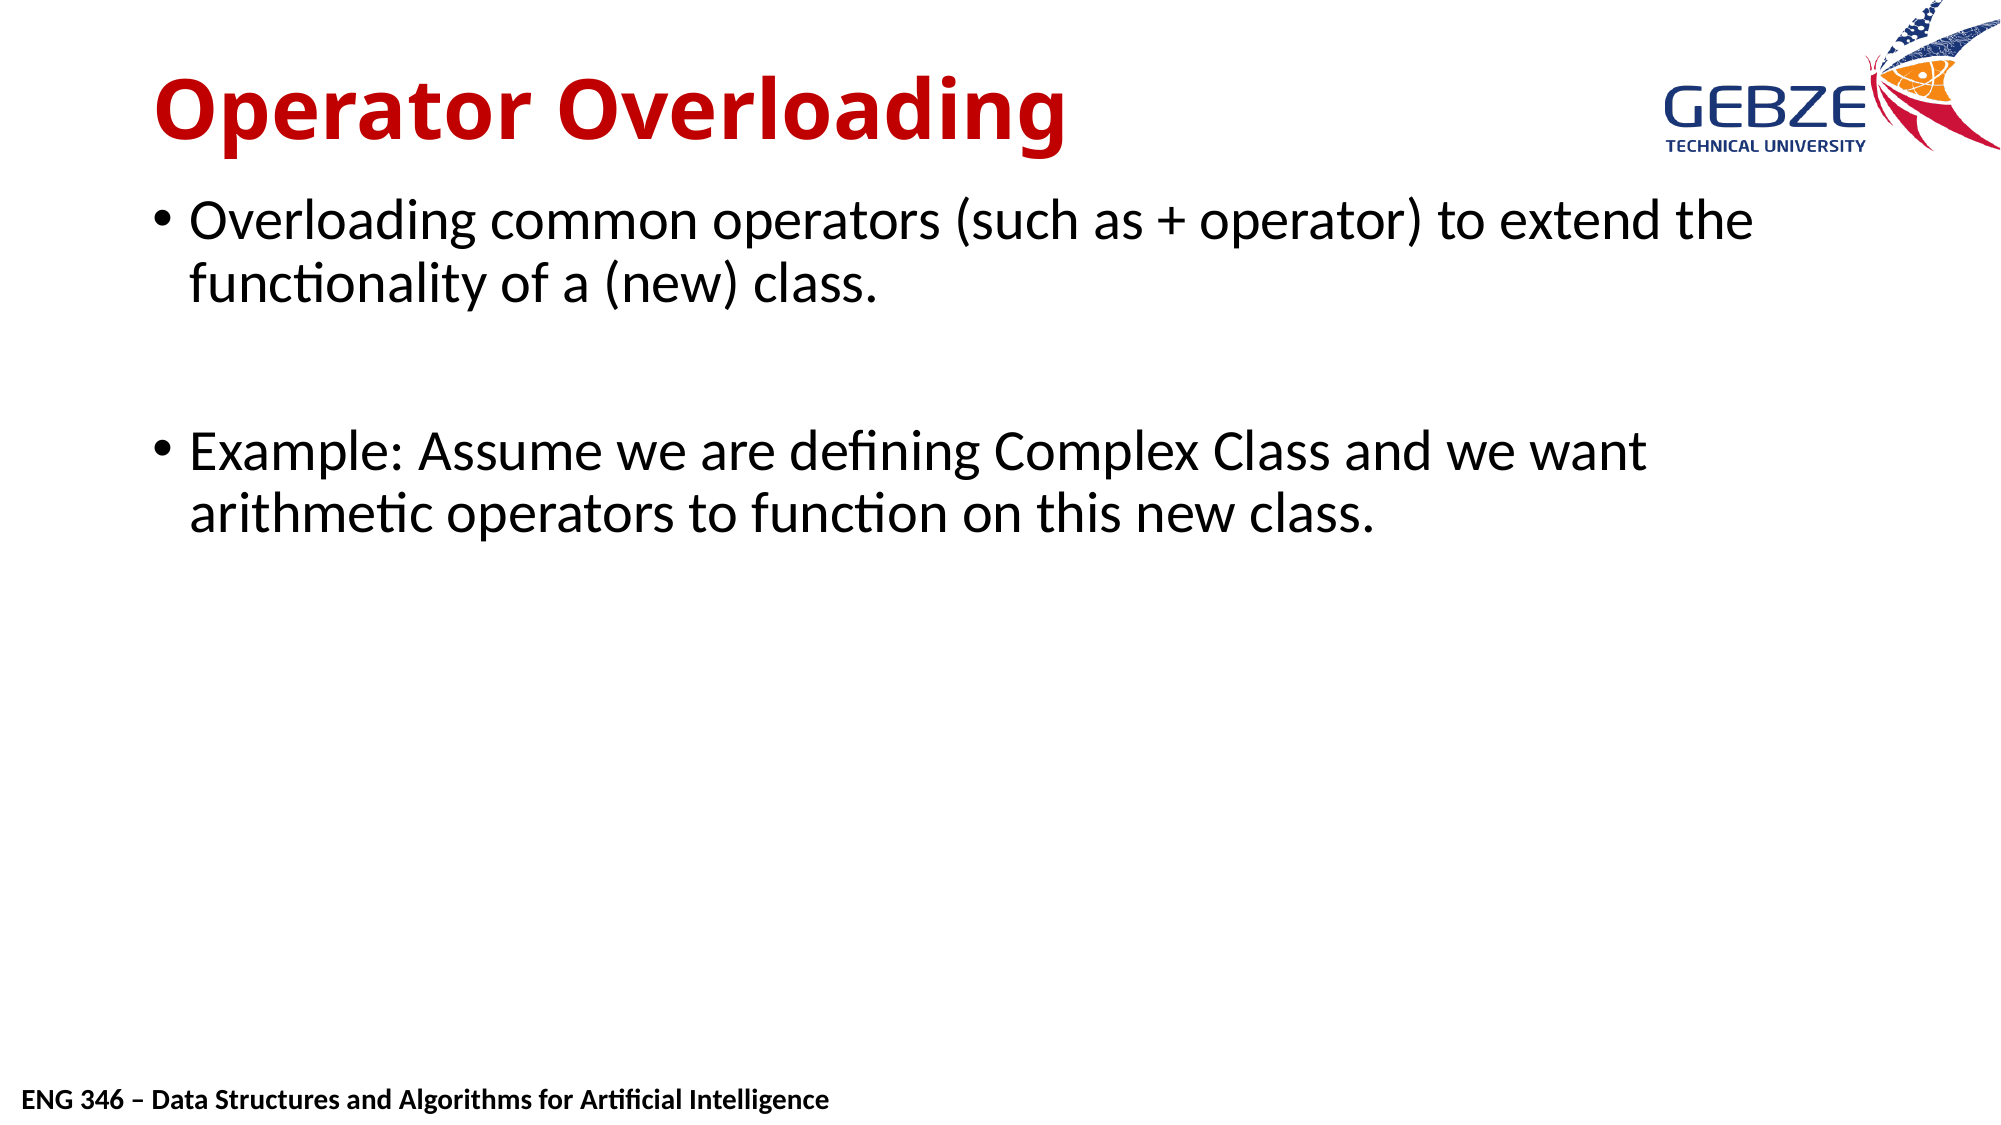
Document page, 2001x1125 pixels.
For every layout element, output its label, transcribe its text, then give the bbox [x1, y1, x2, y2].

list Overloading common operators (such as + operator) to extend the functionality of a (new) class. Example: Assume we are defining Complex Class and we want arithmetic operators to function on this new class. [137, 181, 1863, 1014]
title Operator Overloading [137, 59, 1863, 166]
picture [1665, 0, 2001, 152]
